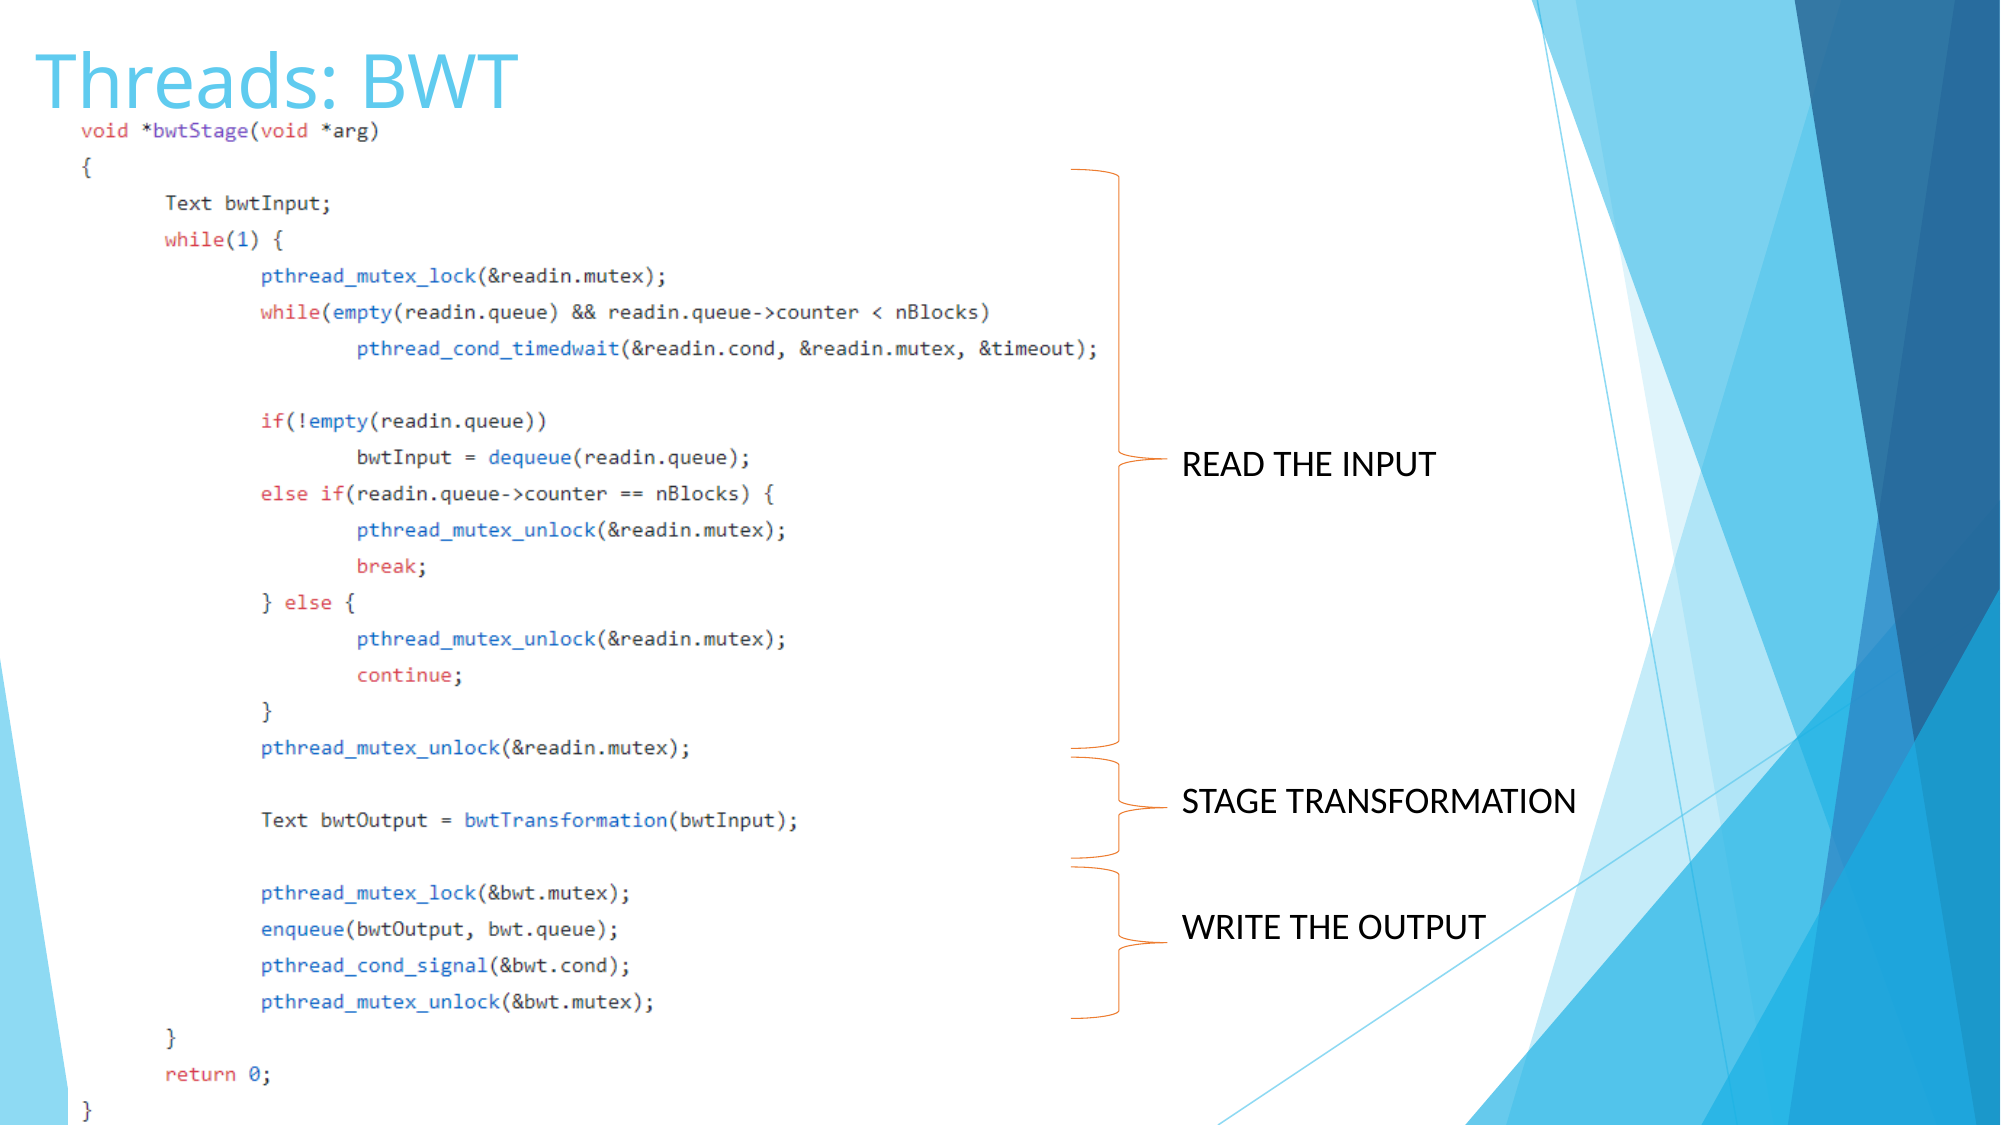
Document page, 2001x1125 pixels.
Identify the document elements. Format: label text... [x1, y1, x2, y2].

picture [68, 110, 1102, 1125]
text_box STAGE TRANSFORMATION [1166, 768, 1616, 830]
text_box WRITE THE OUTPUT [1166, 894, 1519, 956]
title Threads: BWT [20, 25, 1432, 134]
text_box READ THE INPUT [1166, 431, 1475, 492]
